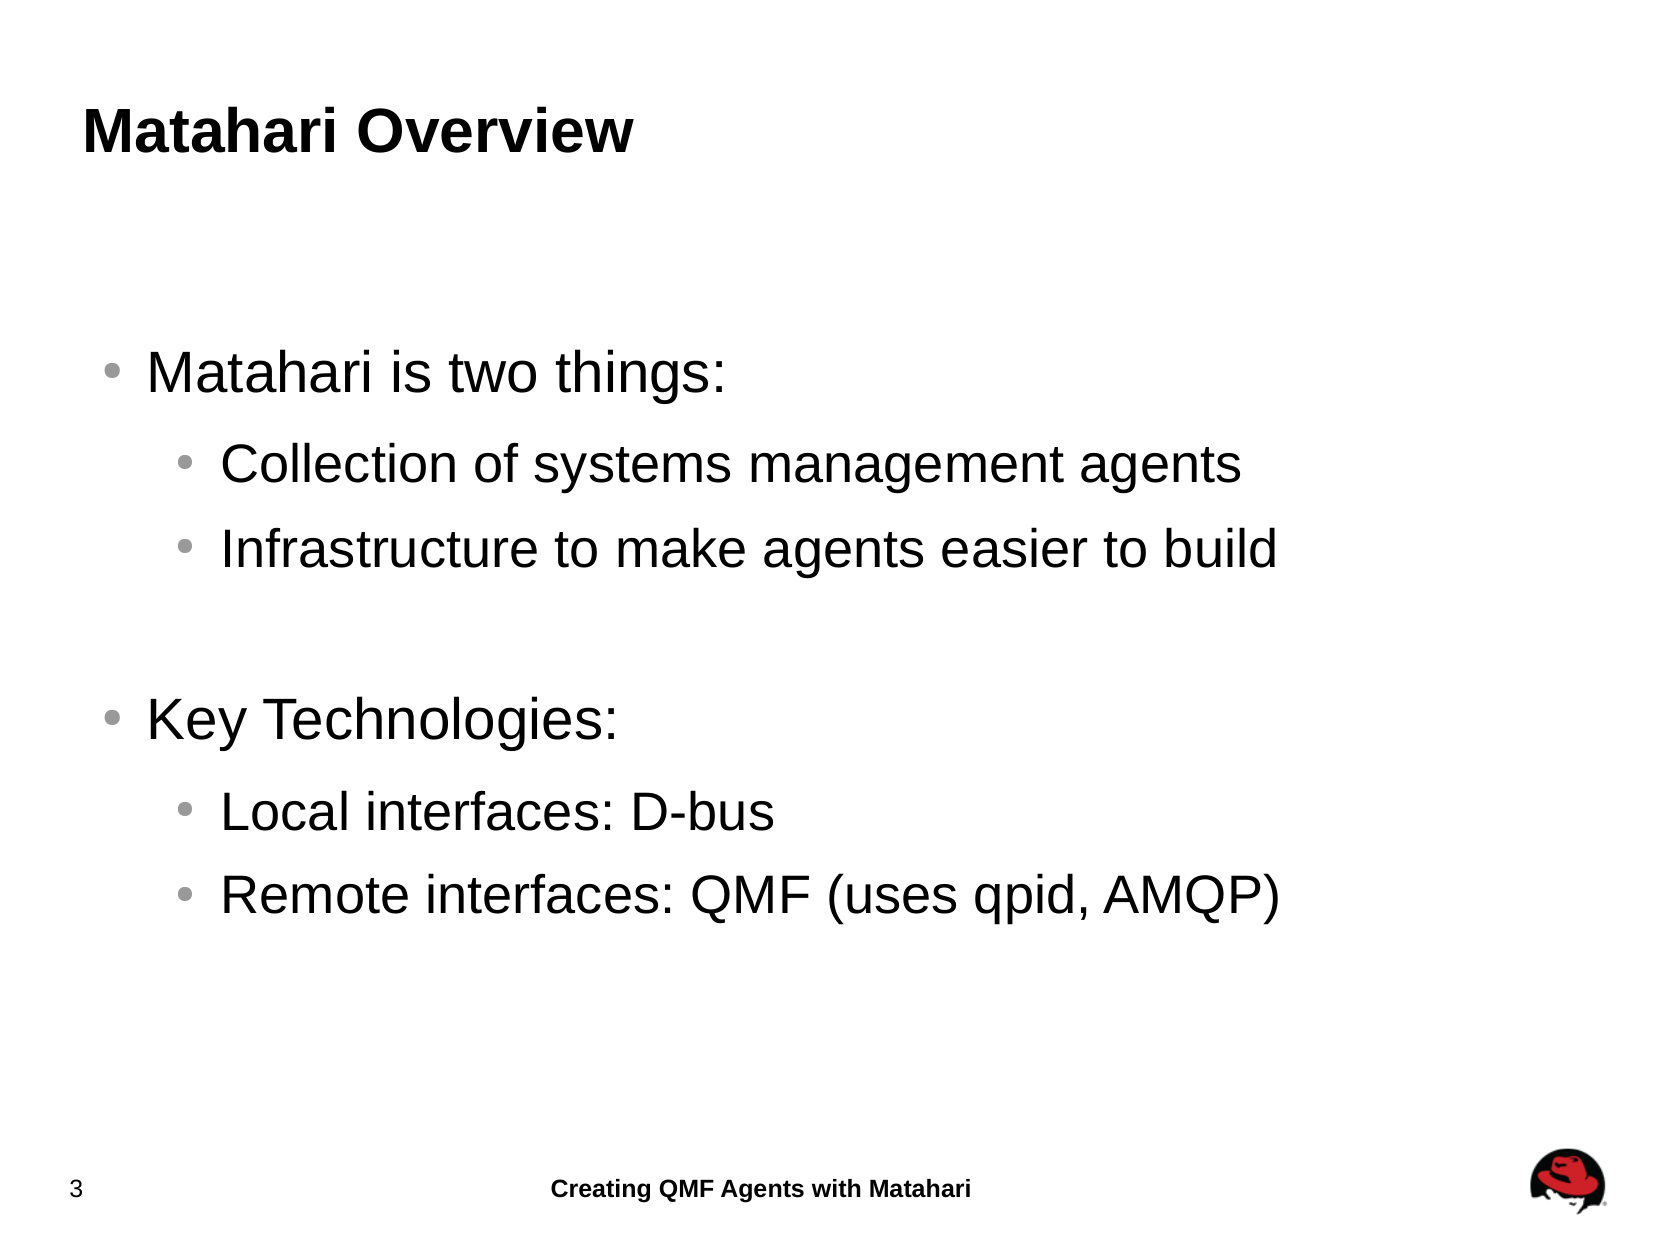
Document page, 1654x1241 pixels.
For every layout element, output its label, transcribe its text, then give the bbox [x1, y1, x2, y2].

picture [1529, 1146, 1613, 1224]
title Matahari Overview [82, 37, 1571, 226]
list Matahari is two things: Collection of systems management agents Infrastructure to make agents easier to build Key Technologies: Local interfaces: D-bus Remote interfaces: QMF (uses qpid, AMQP) [86, 244, 1576, 1039]
